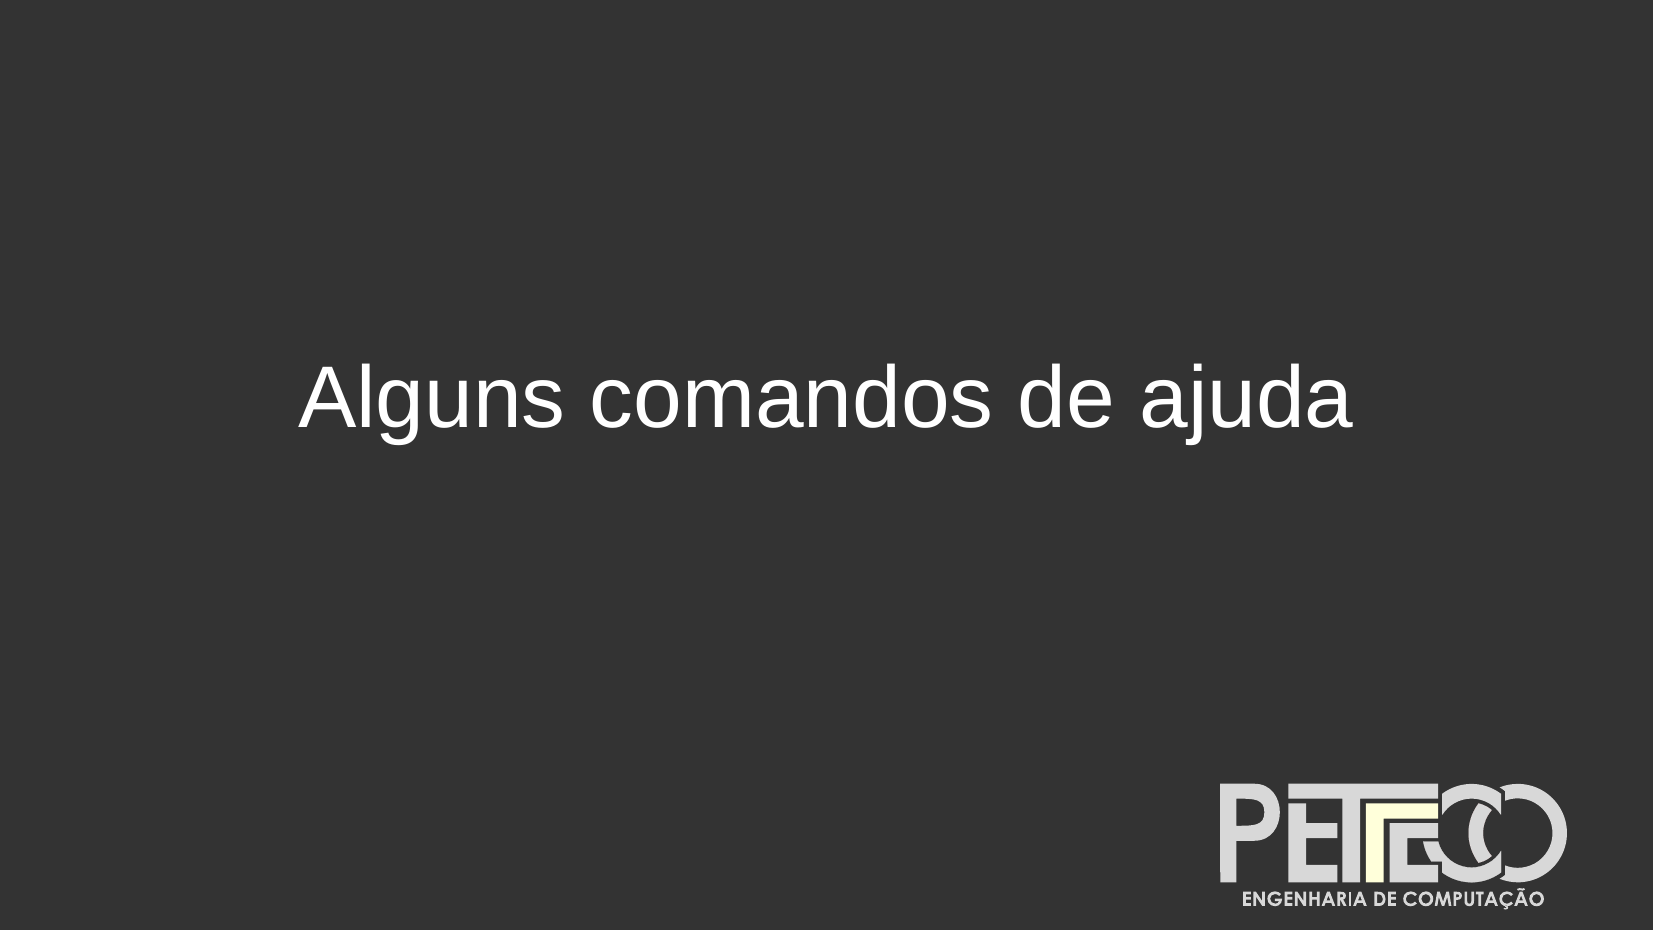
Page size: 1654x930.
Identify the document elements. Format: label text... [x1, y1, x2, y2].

subtitle Alguns comandos de ajuda [82, 37, 1571, 757]
